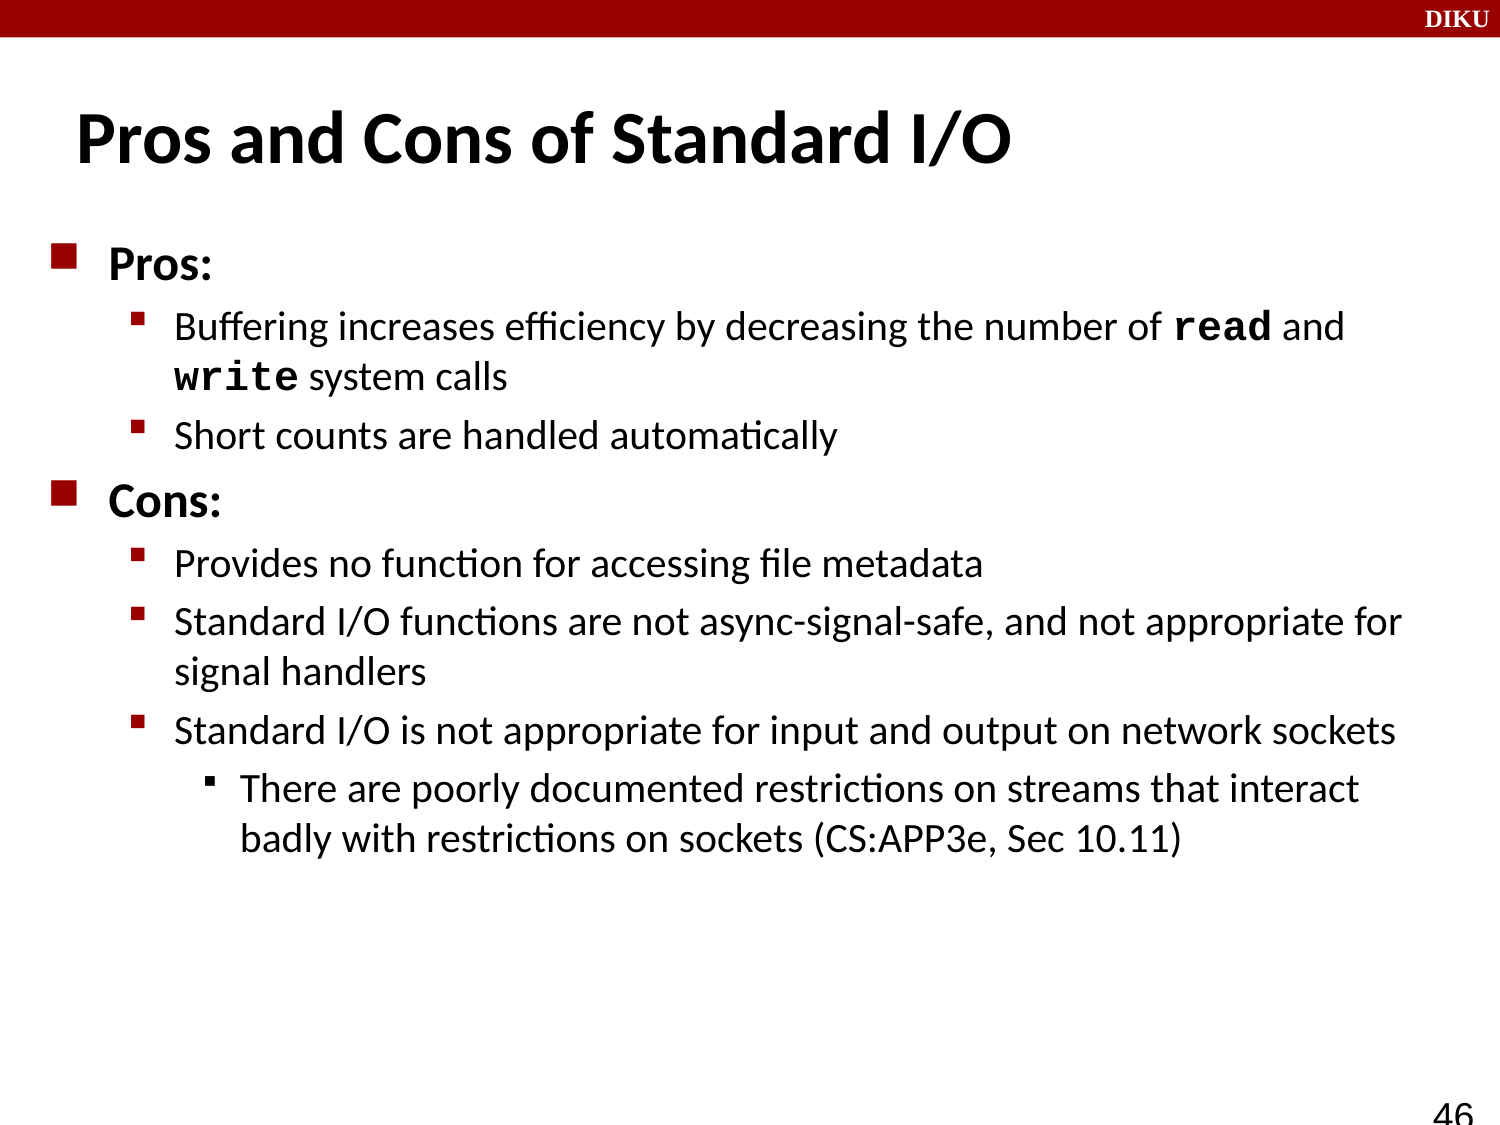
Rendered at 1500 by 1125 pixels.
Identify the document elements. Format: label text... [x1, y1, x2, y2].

text_box Pros and Cons of Standard I/O [61, 71, 1307, 197]
text_box Pros: Buffering increases efficiency by decreasing the number of read and write system calls Short counts are handled automatically Cons: Provides no function for accessing file metadata Standard I/O functions are not async-signal-safe, and not appropriate for signal handlers Standard I/O is not appropriate for input and output on network sockets There are poorly documented restrictions on streams that interact badly with restrictions on sockets (CS:APP3e, Sec 10.11) [37, 223, 1425, 1039]
